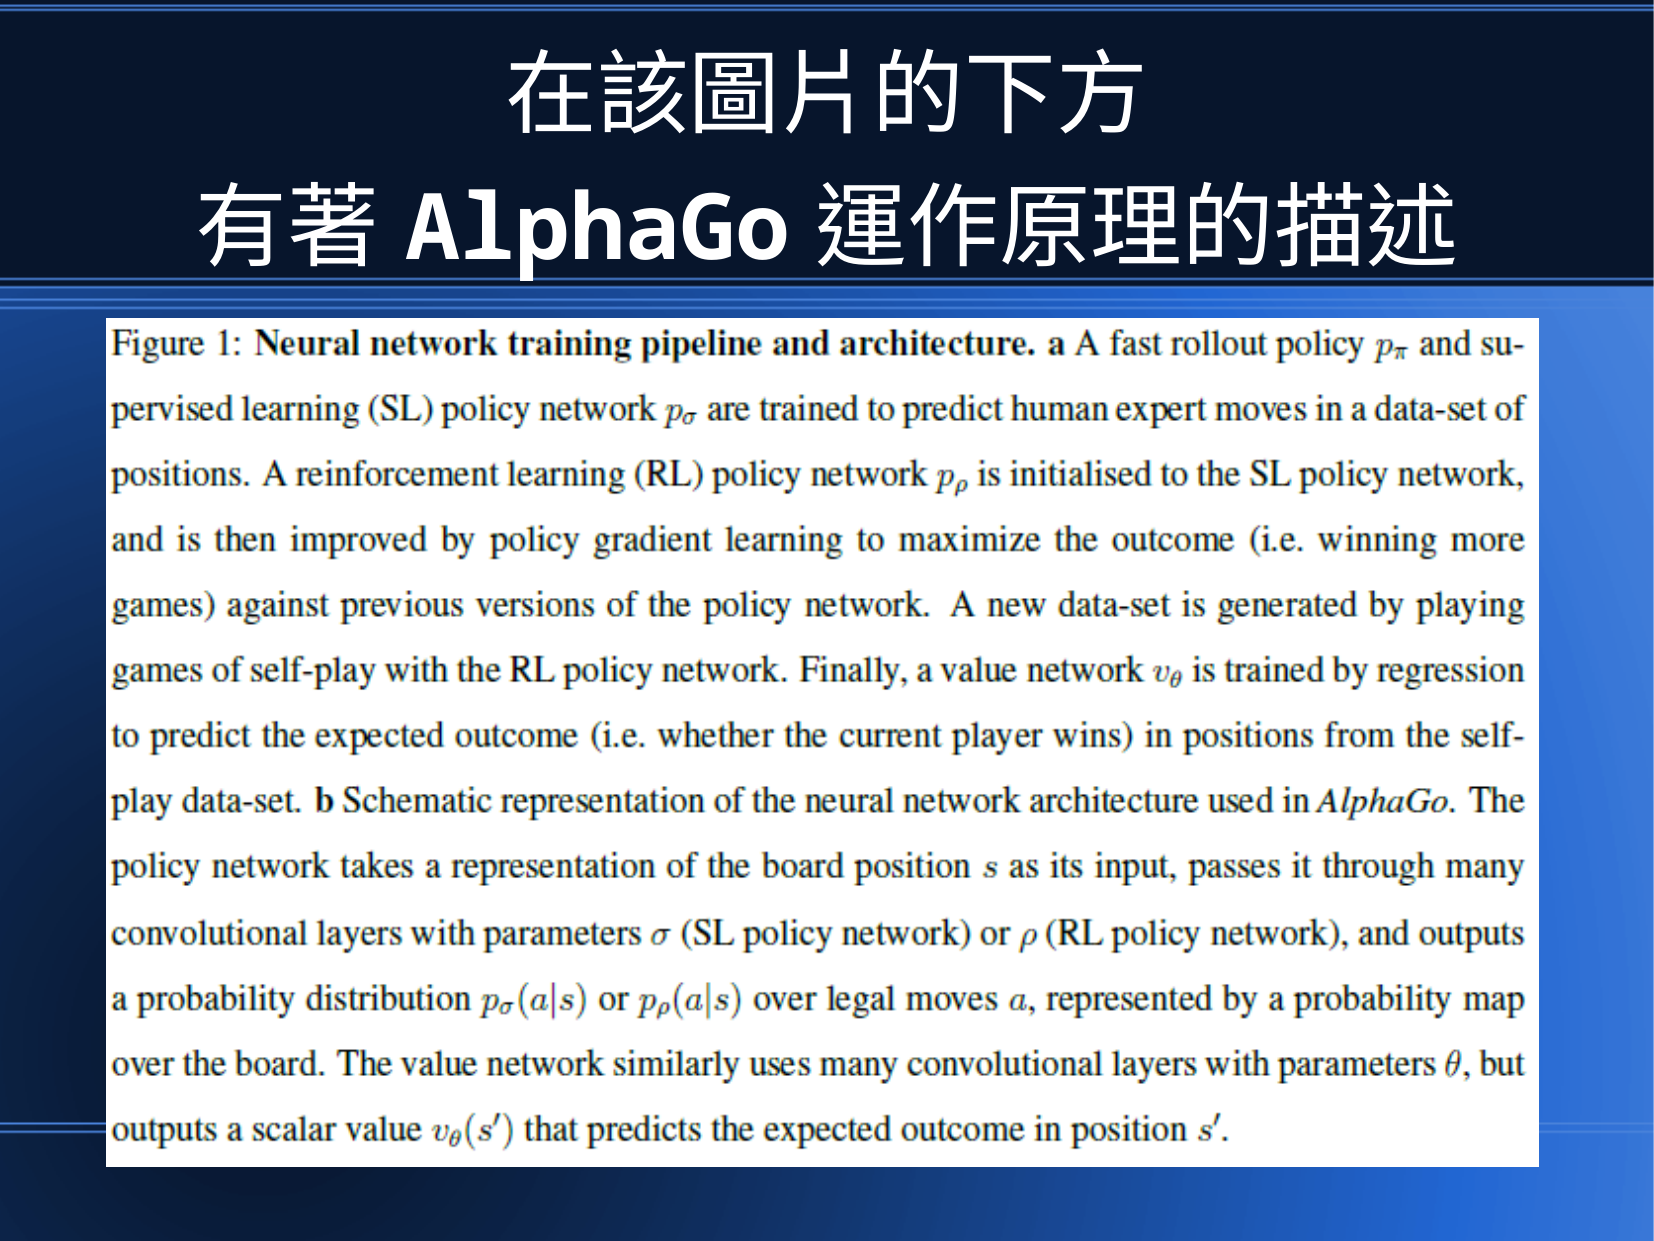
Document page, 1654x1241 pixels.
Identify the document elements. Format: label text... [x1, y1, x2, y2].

title 在該圖片的下方 有著AlphaGo運作原理的描述 [82, 42, 1571, 263]
picture [0, 0, 1654, 1241]
